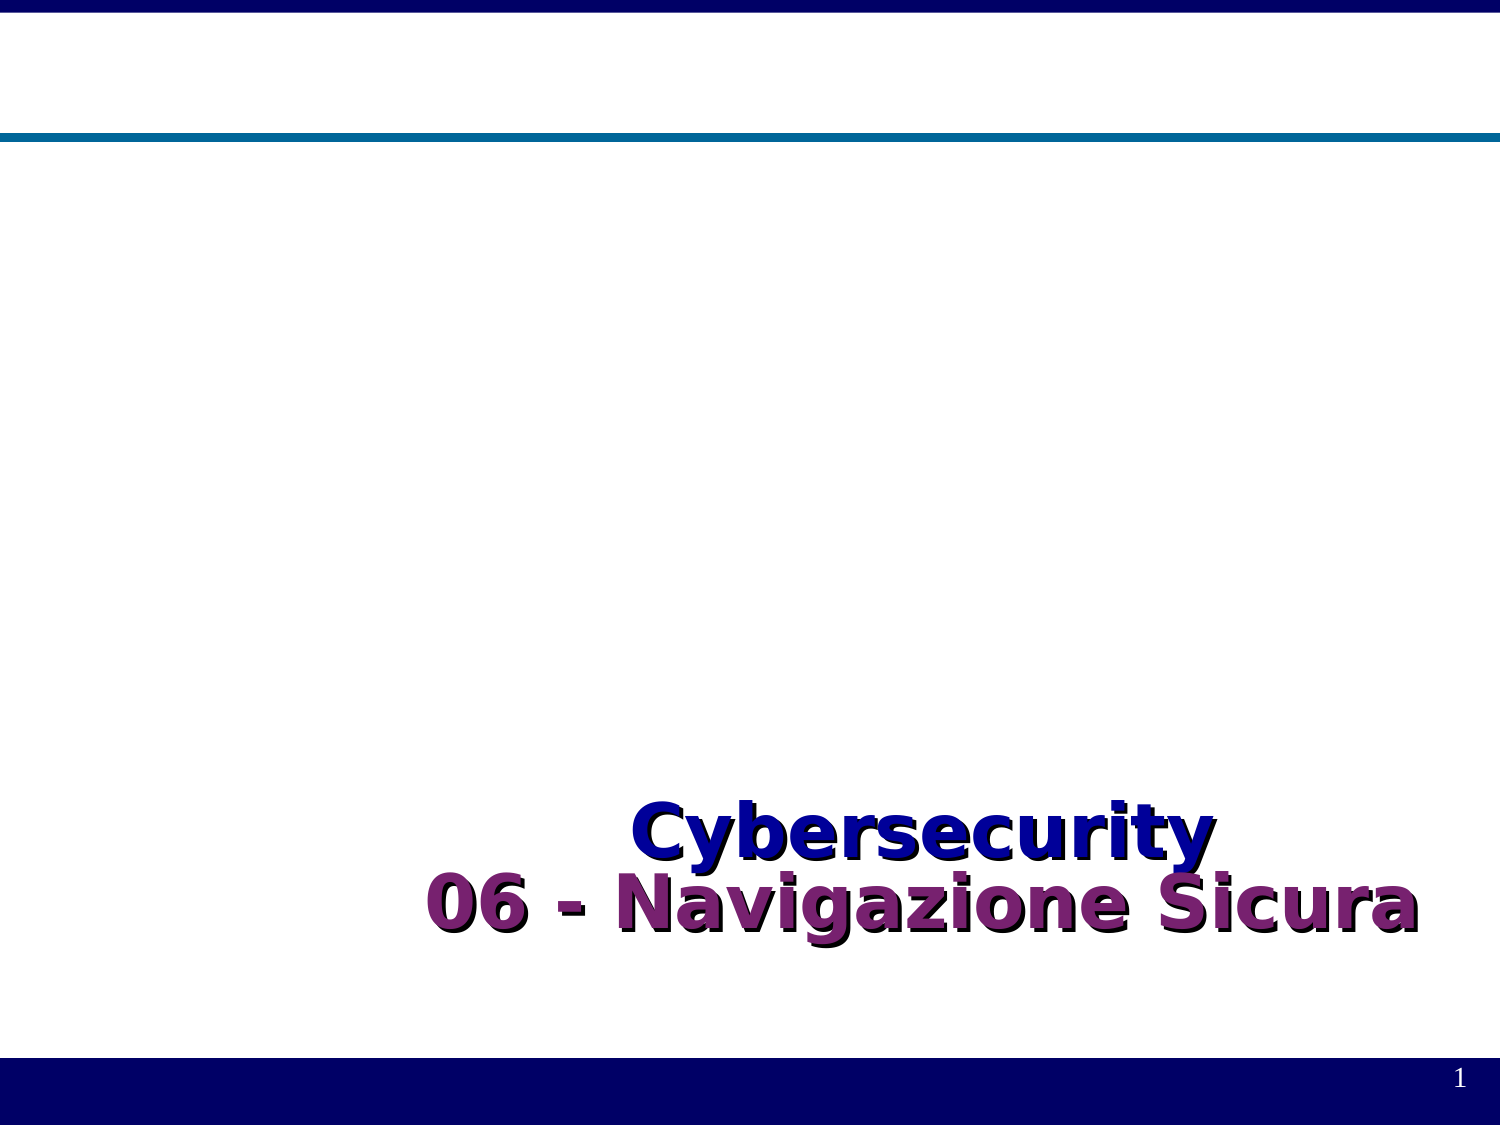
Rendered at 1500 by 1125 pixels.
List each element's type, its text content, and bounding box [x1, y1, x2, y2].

text_box Cybersecurity 06 - Navigazione Sicura [360, 792, 1486, 1070]
